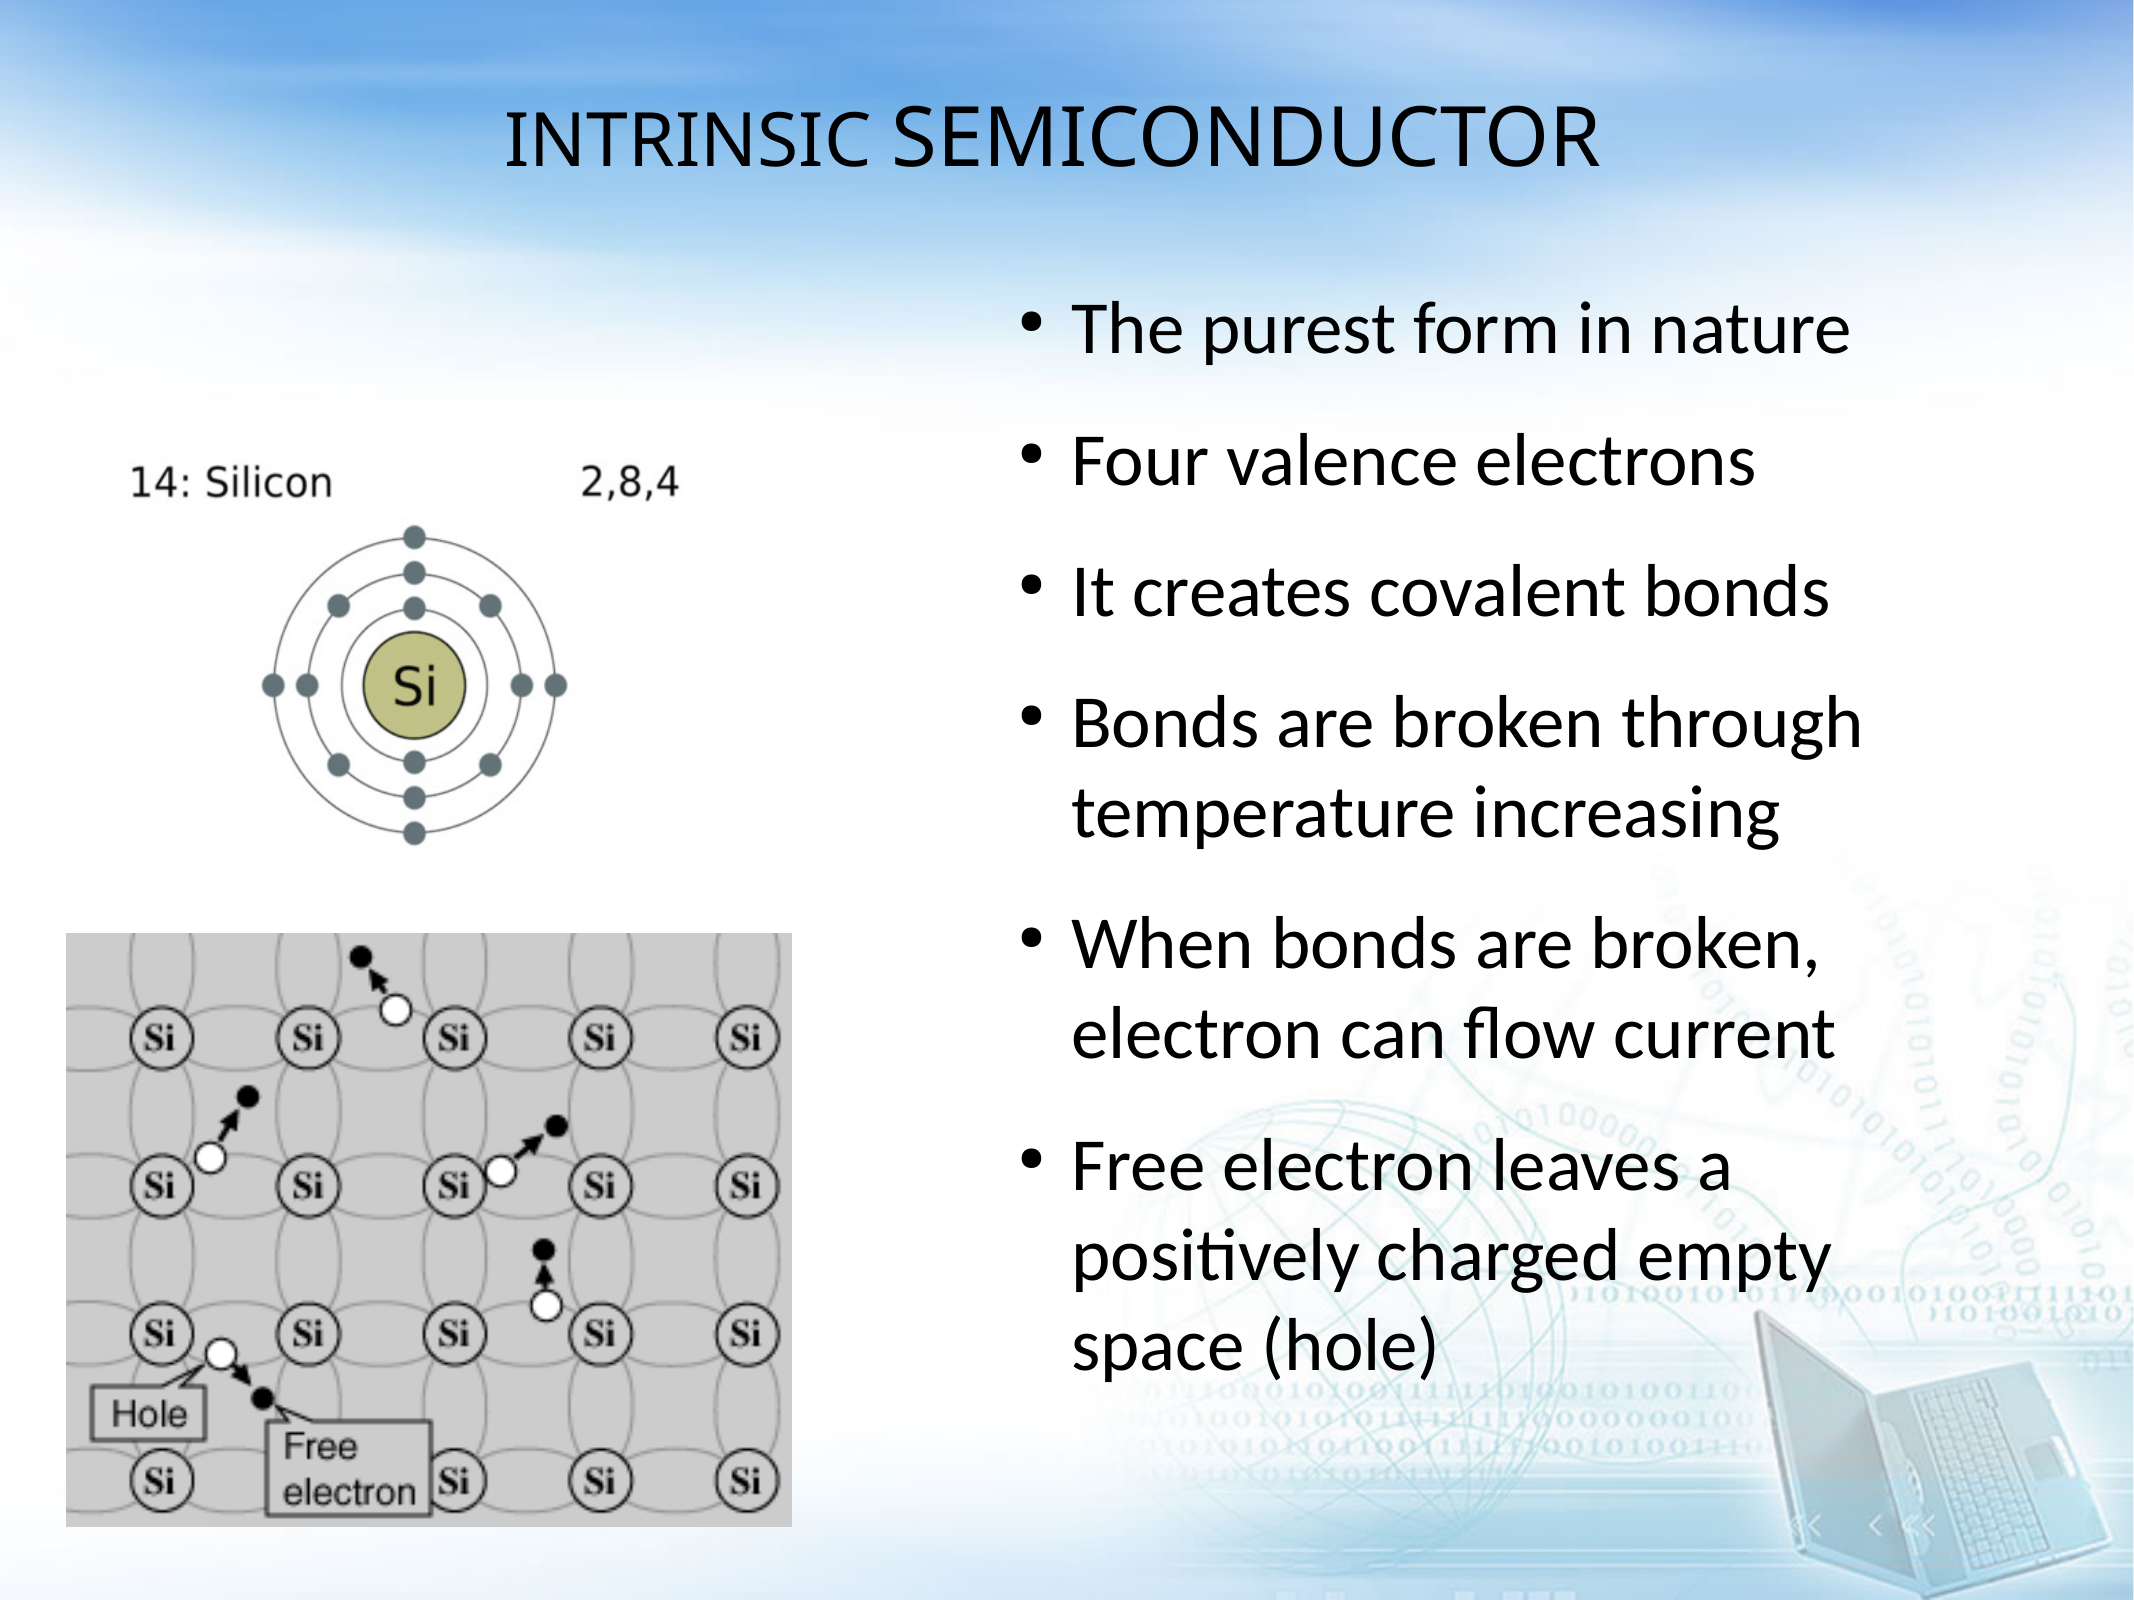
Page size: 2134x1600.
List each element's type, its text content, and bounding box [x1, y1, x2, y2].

list The purest form in nature Four valence electrons It creates covalent bonds Bonds are broken through temperature increasing When bonds are broken, electron can flow current Free electron leaves a positively charged empty space (hole) [992, 389, 1882, 1406]
picture [0, 0, 2134, 1600]
title INTRINSIC SEMICONDUCTOR [496, 30, 1831, 237]
